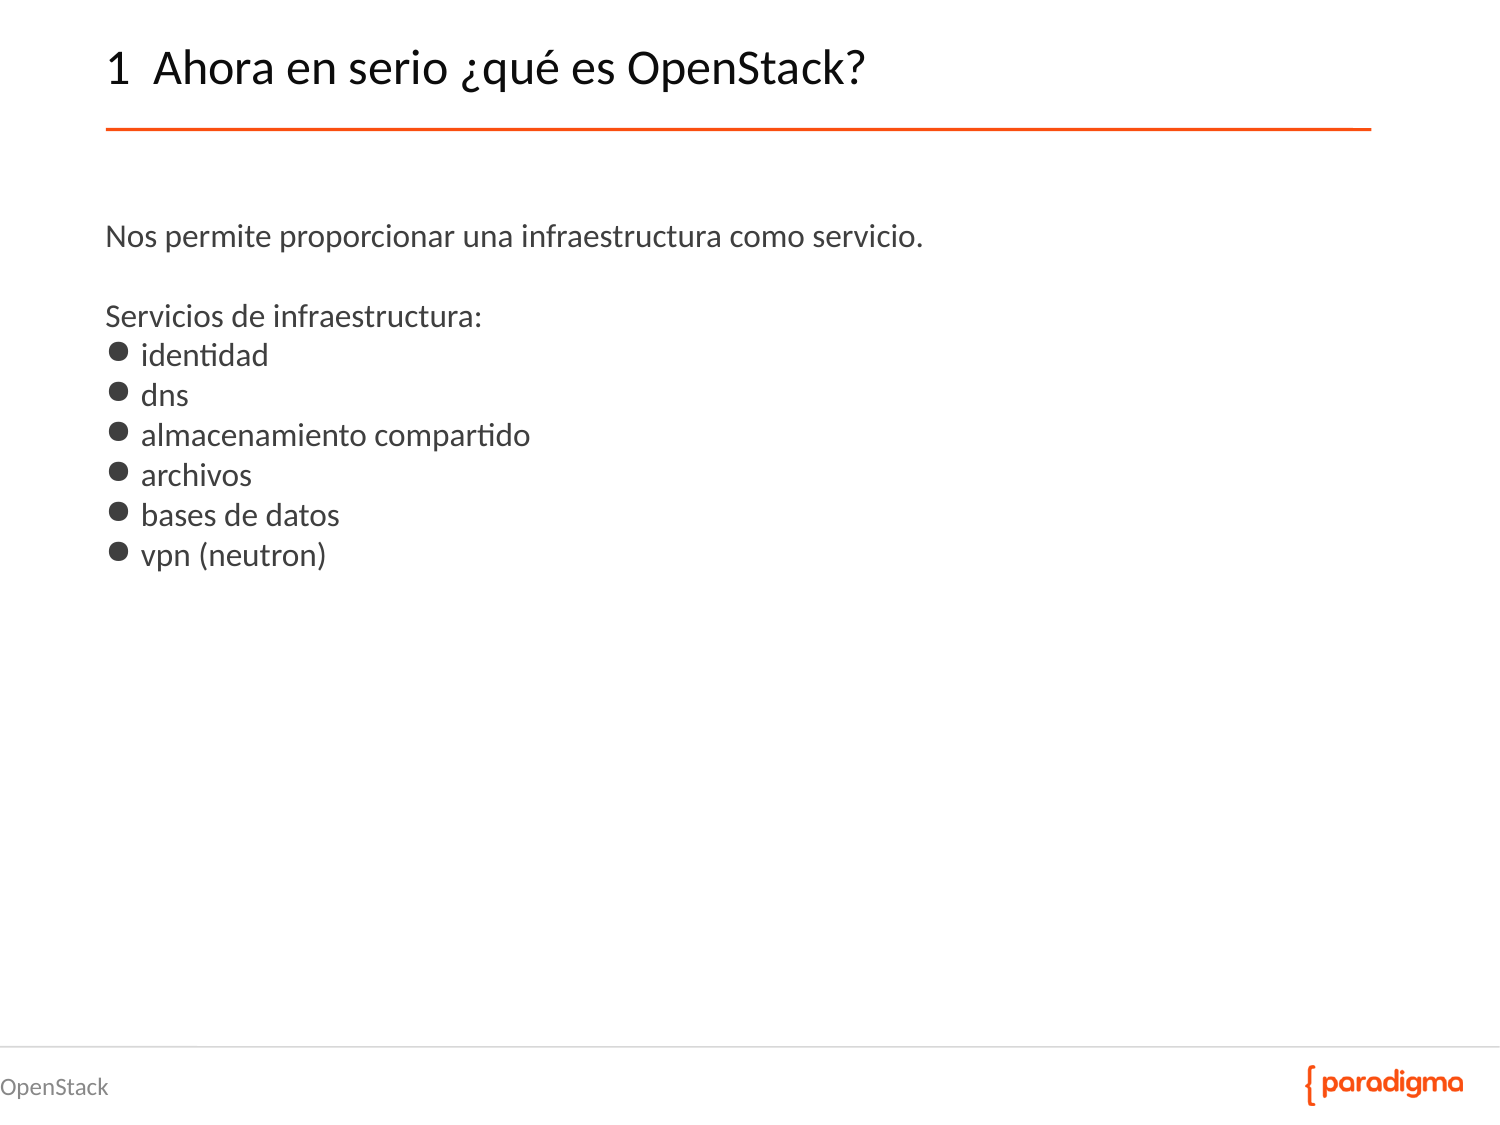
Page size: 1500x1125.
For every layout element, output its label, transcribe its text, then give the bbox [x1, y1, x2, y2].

text_box OpenStack [0, 1048, 1223, 1125]
text_box Nos permite proporcionar una infraestructura como servicio. Servicios de infraestructura: identidad dns almacenamiento compartido archivos bases de datos vpn (neutron) [105, 206, 1395, 984]
picture [1305, 1065, 1463, 1107]
text_box 1 Ahora en serio ¿qué es OpenStack? [105, 0, 1395, 130]
